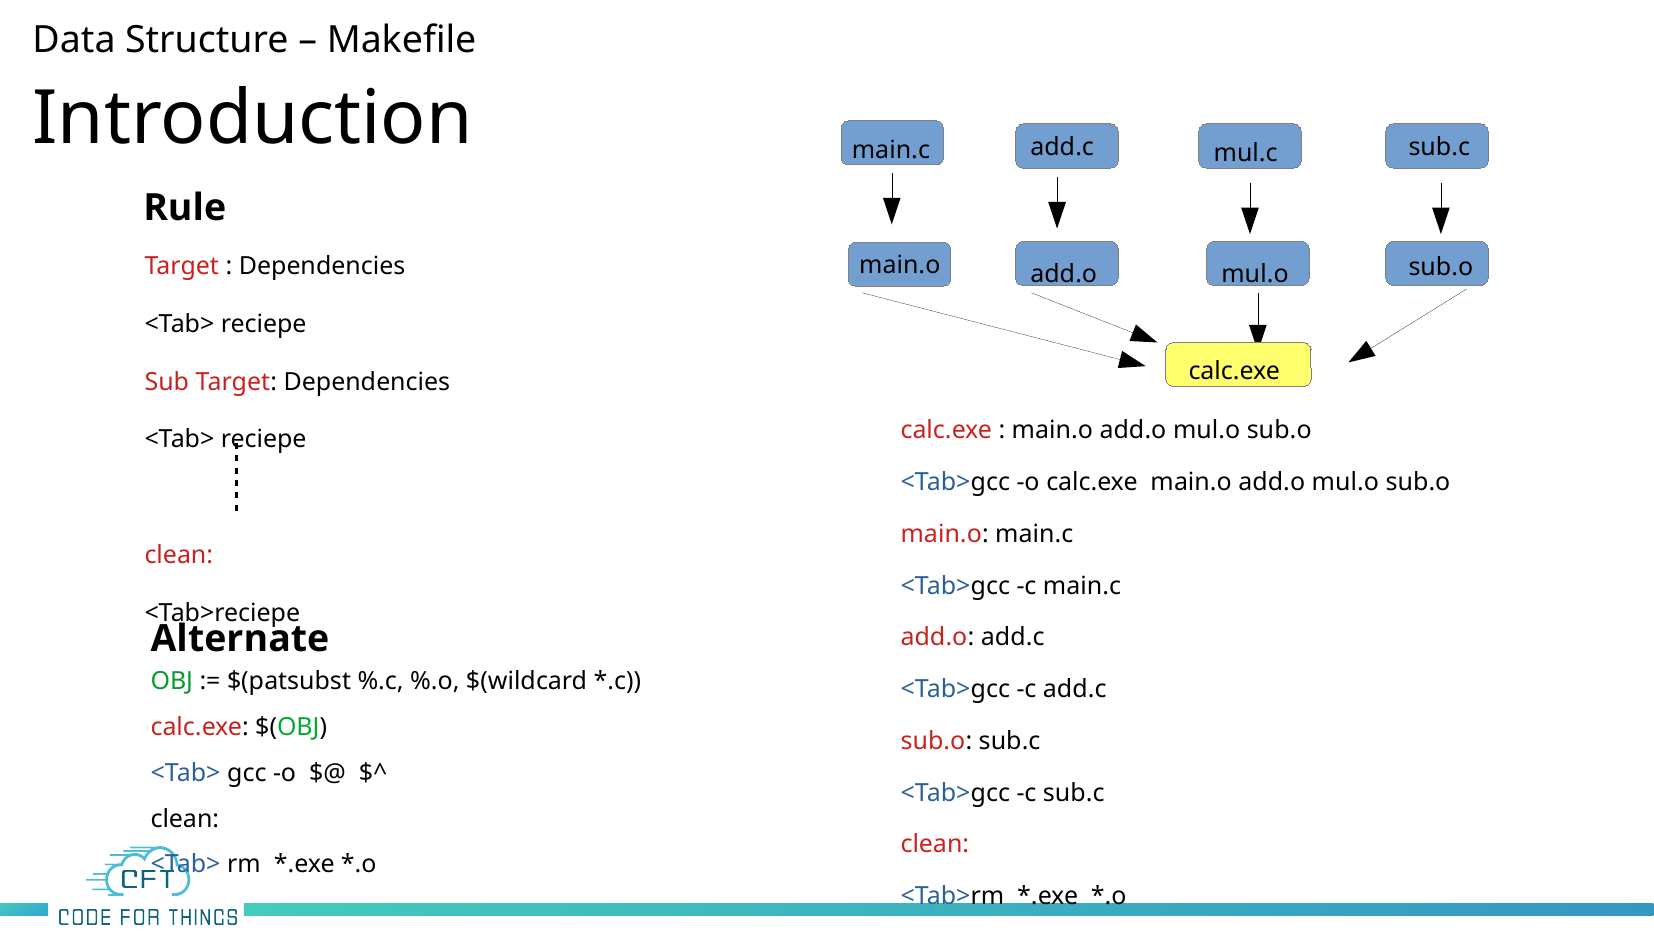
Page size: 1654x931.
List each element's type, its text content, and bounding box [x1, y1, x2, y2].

text_box calc.exe [1173, 345, 1306, 390]
text_box [1206, 241, 1310, 283]
text_box mul.o [1206, 248, 1307, 293]
picture [59, 846, 237, 925]
text_box OBJ := $(patsubst %.c, %.o, $(wildcard *.c)) calc.exe: $(OBJ) <Tab> gcc -o $@ $^ clean: <Tab> rm *.exe *.o [64, 655, 715, 880]
text_box Rule [57, 173, 378, 243]
text_box [1385, 241, 1393, 286]
text_box mul.c [1198, 127, 1298, 172]
text_box Target : Dependencies <Tab> reciepe Sub Target: Dependencies <Tab> reciepe clean: <Tab>reciepe [59, 240, 579, 615]
text_box calc.exe : main.o add.o mul.o sub.o <Tab>gcc -o calc.exe main.o add.o mul.o sub.o main.o: main.c <Tab>gcc -c main.c add.o: add.c <Tab>gcc -c add.c sub.o: sub.c <Tab>gcc -c sub.c clean: <Tab>rm *.exe *.o [814, 404, 1583, 872]
text_box main.o [844, 239, 960, 284]
text_box add.c [1015, 121, 1114, 166]
text_box [1165, 342, 1312, 387]
text_box sub.o [1393, 241, 1512, 286]
text_box [1015, 241, 1119, 283]
title Data Structure – Makefile Introduction [32, 12, 1184, 166]
text_box [1385, 123, 1486, 169]
text_box [1200, 123, 1302, 167]
text_box sub.c [1393, 121, 1490, 166]
text_box main.c [837, 123, 951, 169]
text_box Alternate [64, 604, 386, 674]
text_box add.o [1015, 248, 1116, 293]
text_box [1018, 124, 1119, 169]
